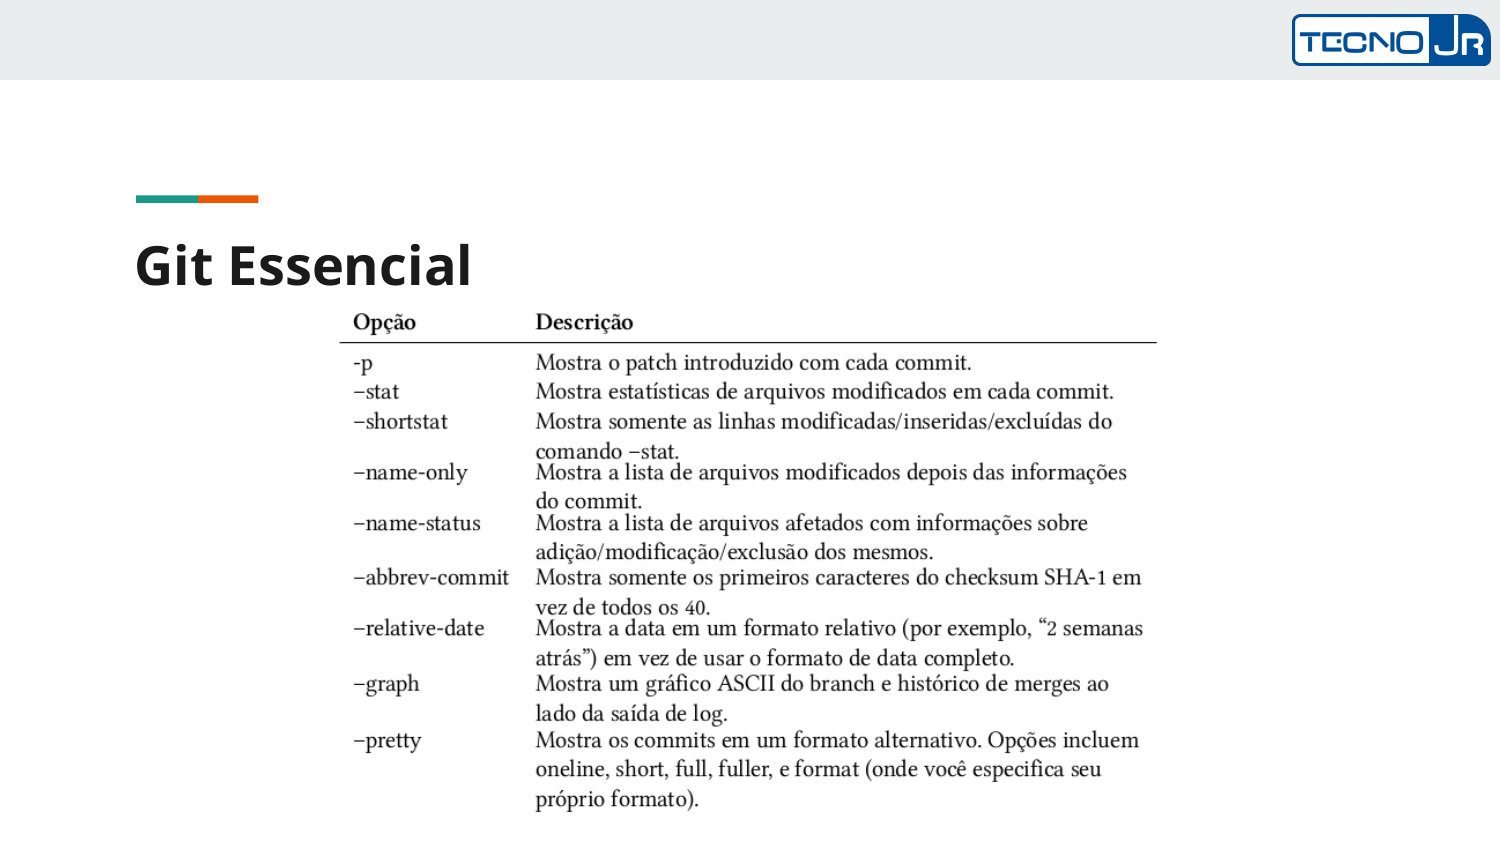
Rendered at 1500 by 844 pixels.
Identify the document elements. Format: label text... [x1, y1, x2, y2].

picture [331, 304, 1169, 819]
title Git Essencial [119, 216, 1381, 305]
picture [1292, 14, 1491, 66]
